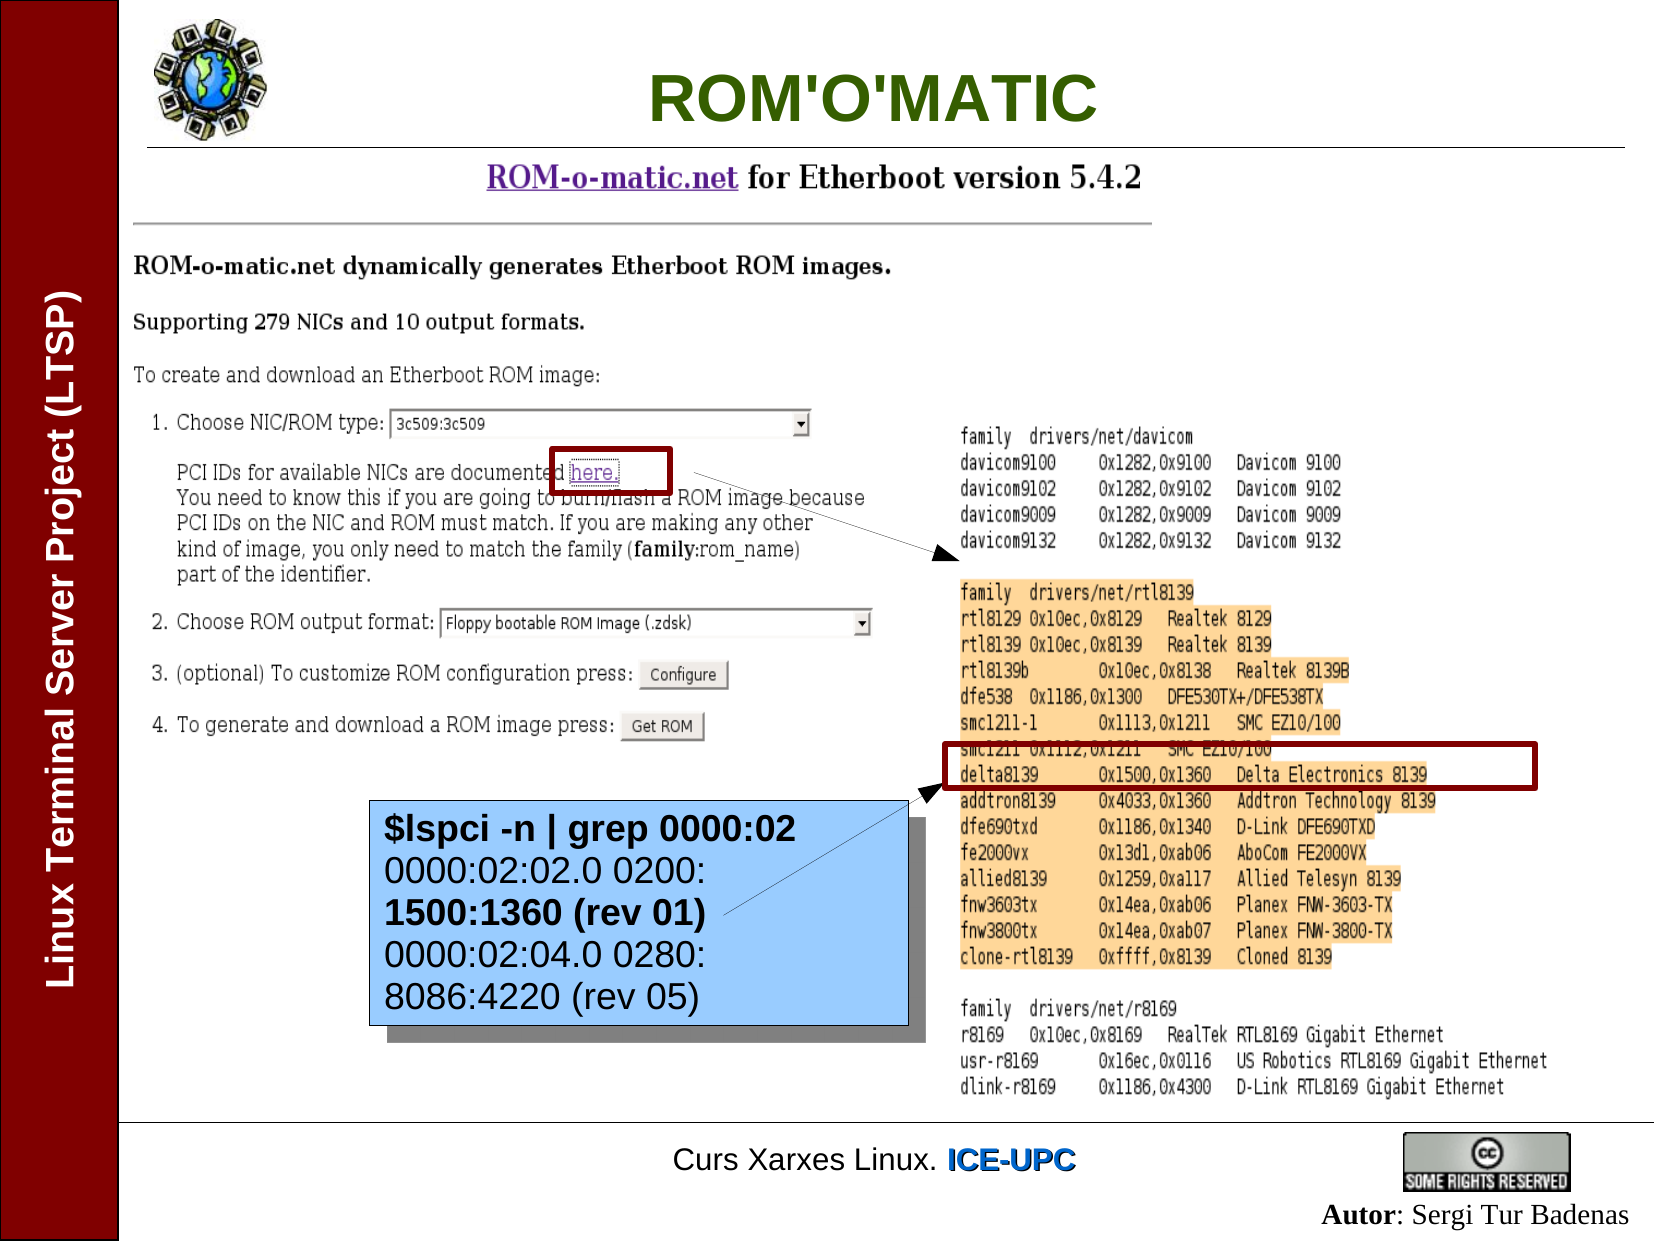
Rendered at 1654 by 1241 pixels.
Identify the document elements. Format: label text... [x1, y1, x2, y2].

picture [948, 747, 1532, 785]
picture [132, 162, 1639, 1117]
picture [154, 19, 268, 49]
title ROM'O'MATIC [129, 49, 1619, 148]
picture [1403, 1132, 1571, 1192]
text_box $lspci -n | grep 0000:02 0000:02:02.0 0200: 1500:1360 (rev 01) 0000:02:04.0 0280: 8086:4220 (rev 05) [369, 800, 909, 1026]
